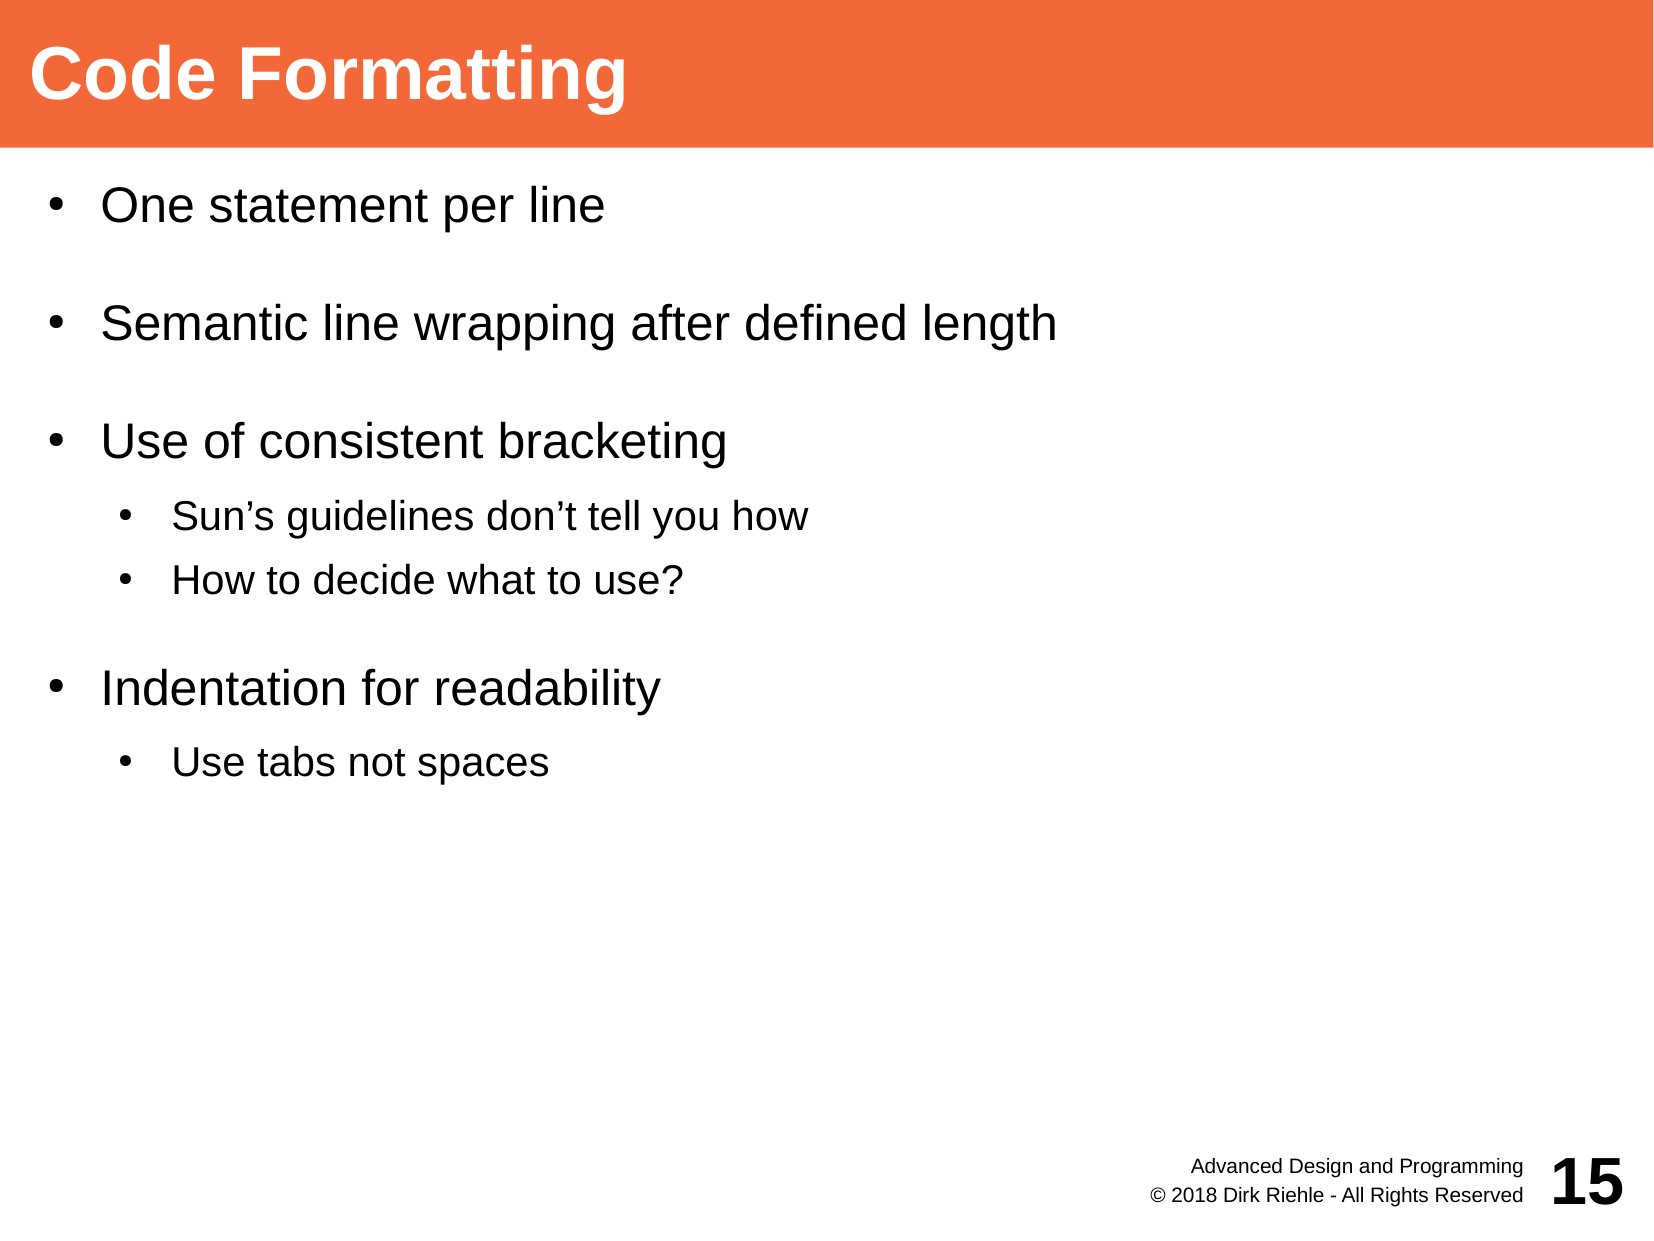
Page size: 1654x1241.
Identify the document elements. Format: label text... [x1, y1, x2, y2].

title Code Formatting [0, 0, 1654, 148]
list One statement per line Semantic line wrapping after defined length Use of consistent bracketing Sun’s guidelines don’t tell you how How to decide what to use? Indentation for readability Use tabs not spaces [29, 177, 1625, 1063]
